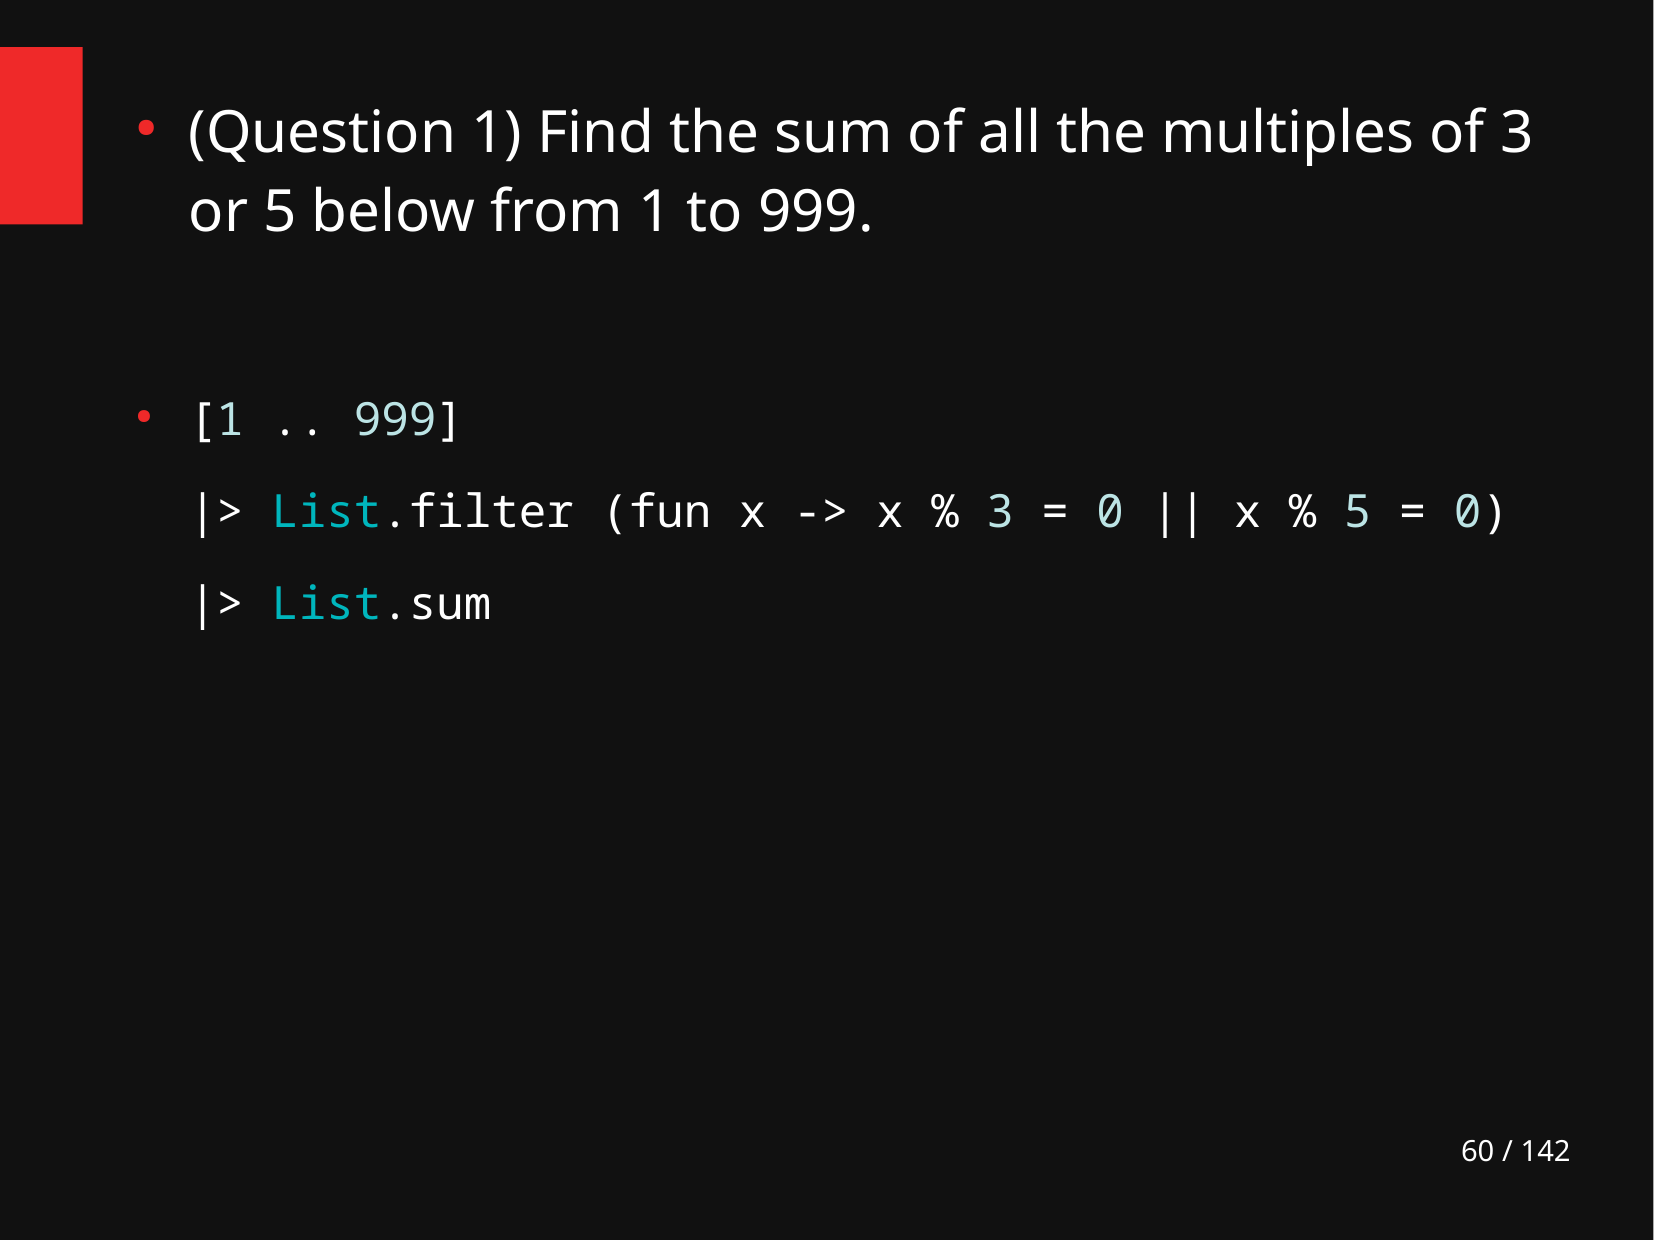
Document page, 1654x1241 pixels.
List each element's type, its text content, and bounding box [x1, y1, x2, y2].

list (Question 1) Find the sum of all the multiples of 3 or 5 below from 1 to 999. [1 .. 999] |> List.filter (fun x -> x % 3 = 0 || x % 5 = 0) |> List.sum [118, 90, 1536, 1074]
